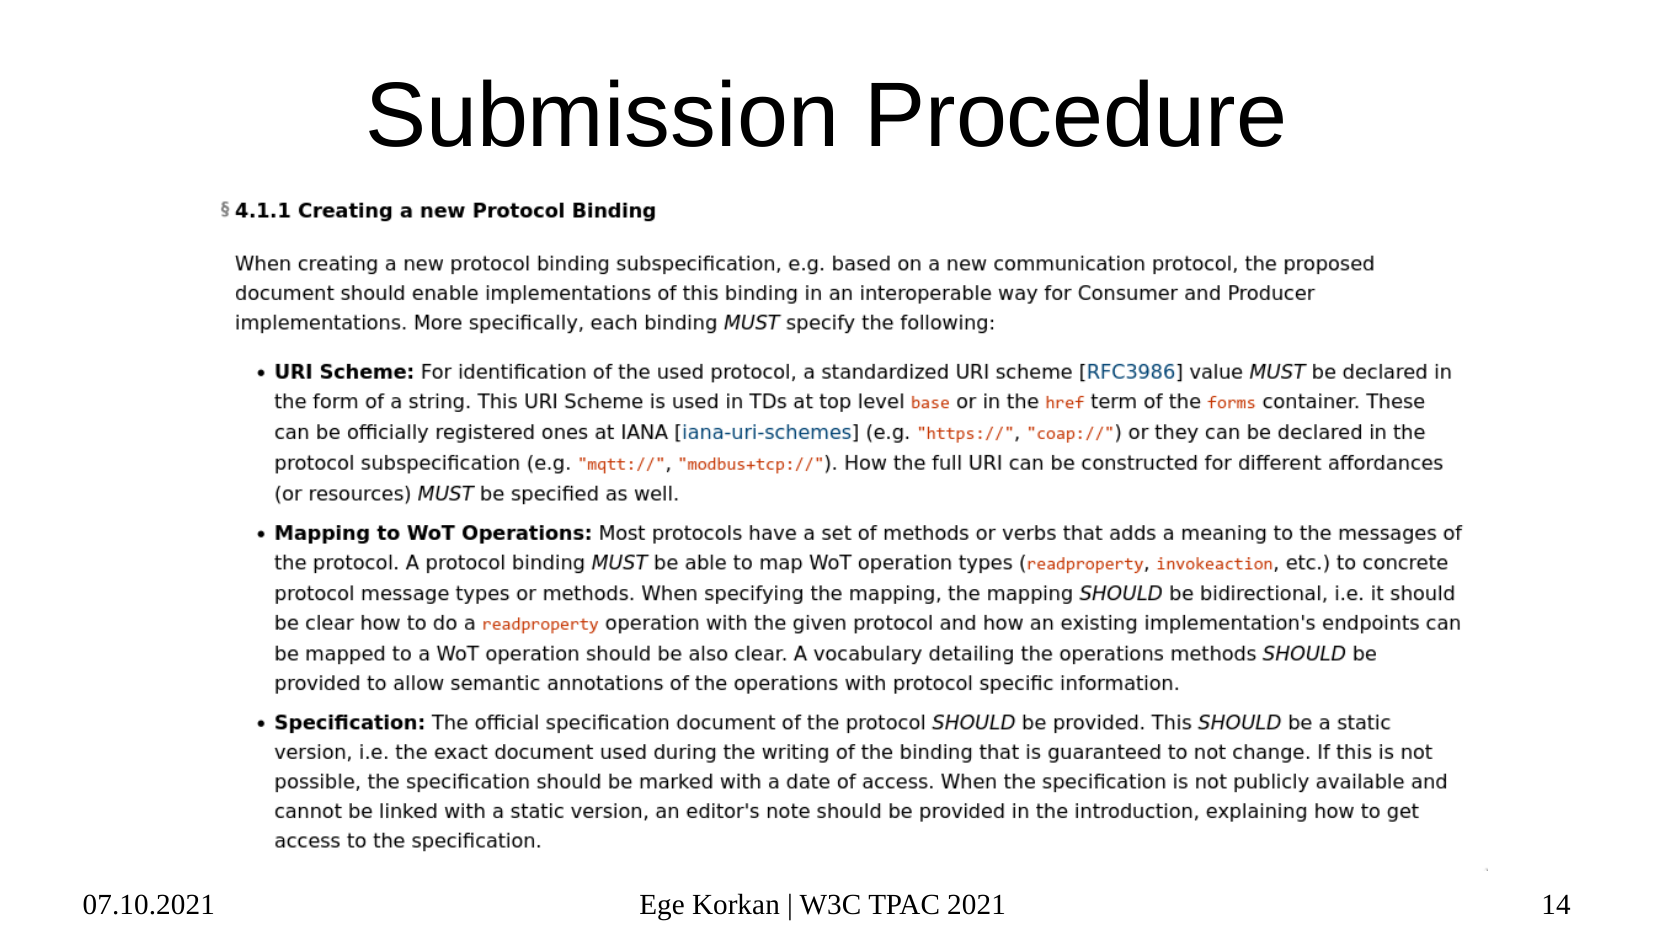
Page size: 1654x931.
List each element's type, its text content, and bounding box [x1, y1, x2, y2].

title Submission Procedure [82, 37, 1571, 193]
picture [171, 177, 1488, 871]
